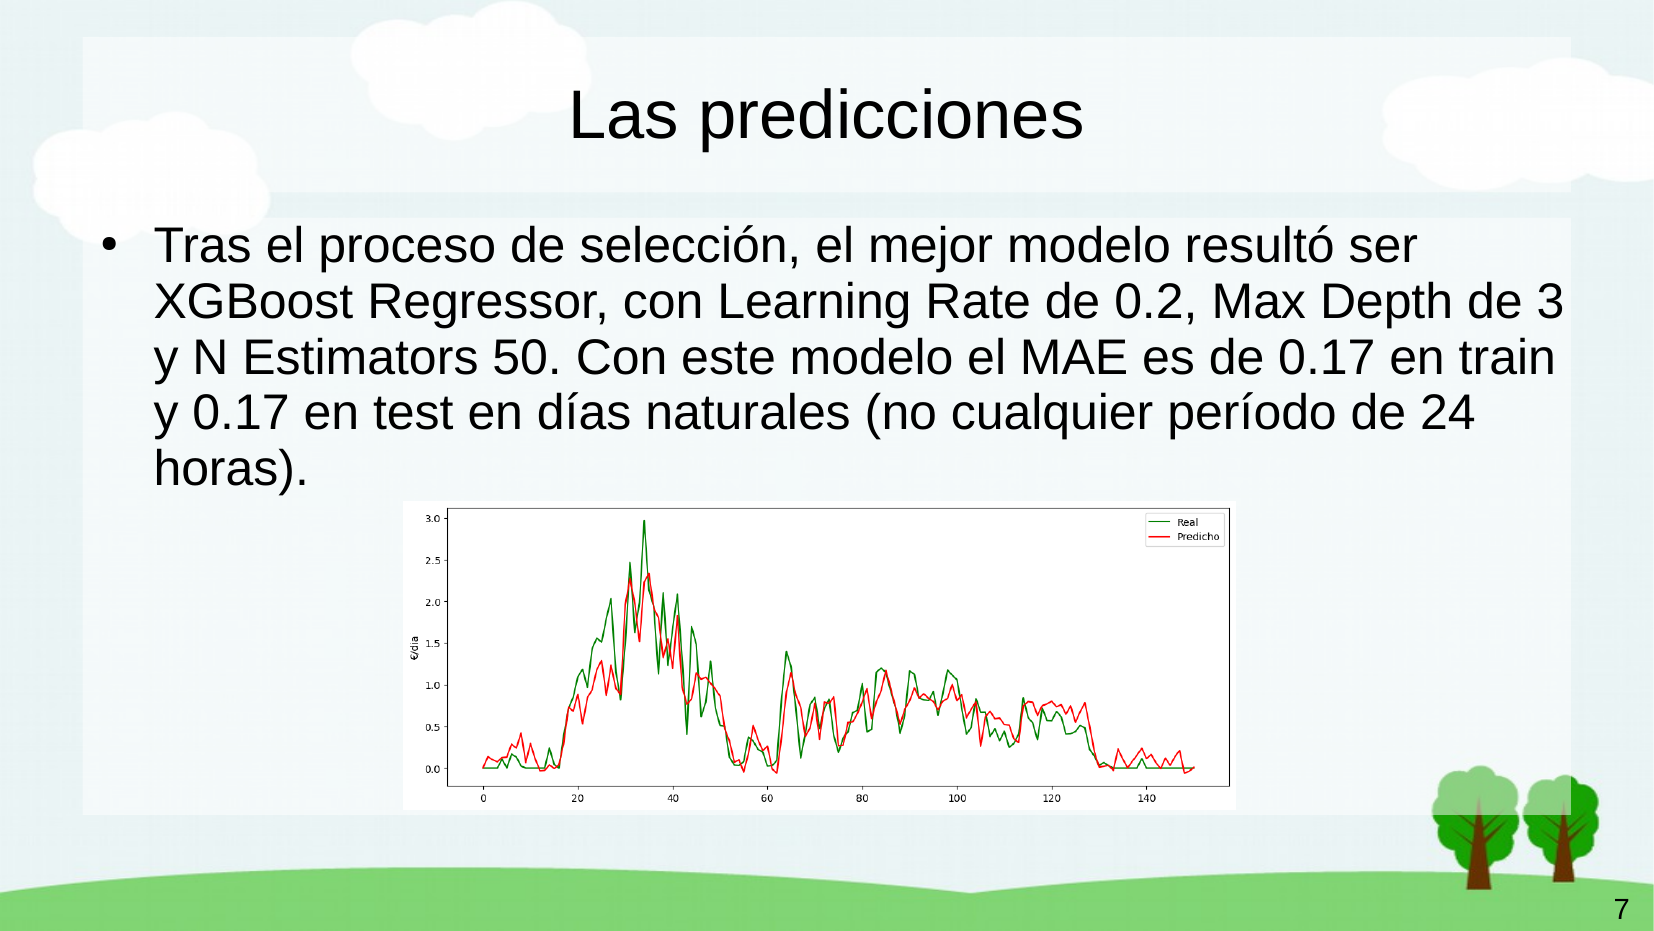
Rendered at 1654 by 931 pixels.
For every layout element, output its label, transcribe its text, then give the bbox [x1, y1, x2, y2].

list Tras el proceso de selección, el mejor modelo resultó ser XGBoost Regressor, con Learning Rate de 0.2, Max Depth de 3 y N Estimators 50. Con este modelo el MAE es de 0.17 en train y 0.17 en test en días naturales (no cualquier período de 24 horas). [82, 217, 1571, 815]
picture [0, 0, 1654, 931]
title Las predicciones [82, 37, 1571, 193]
